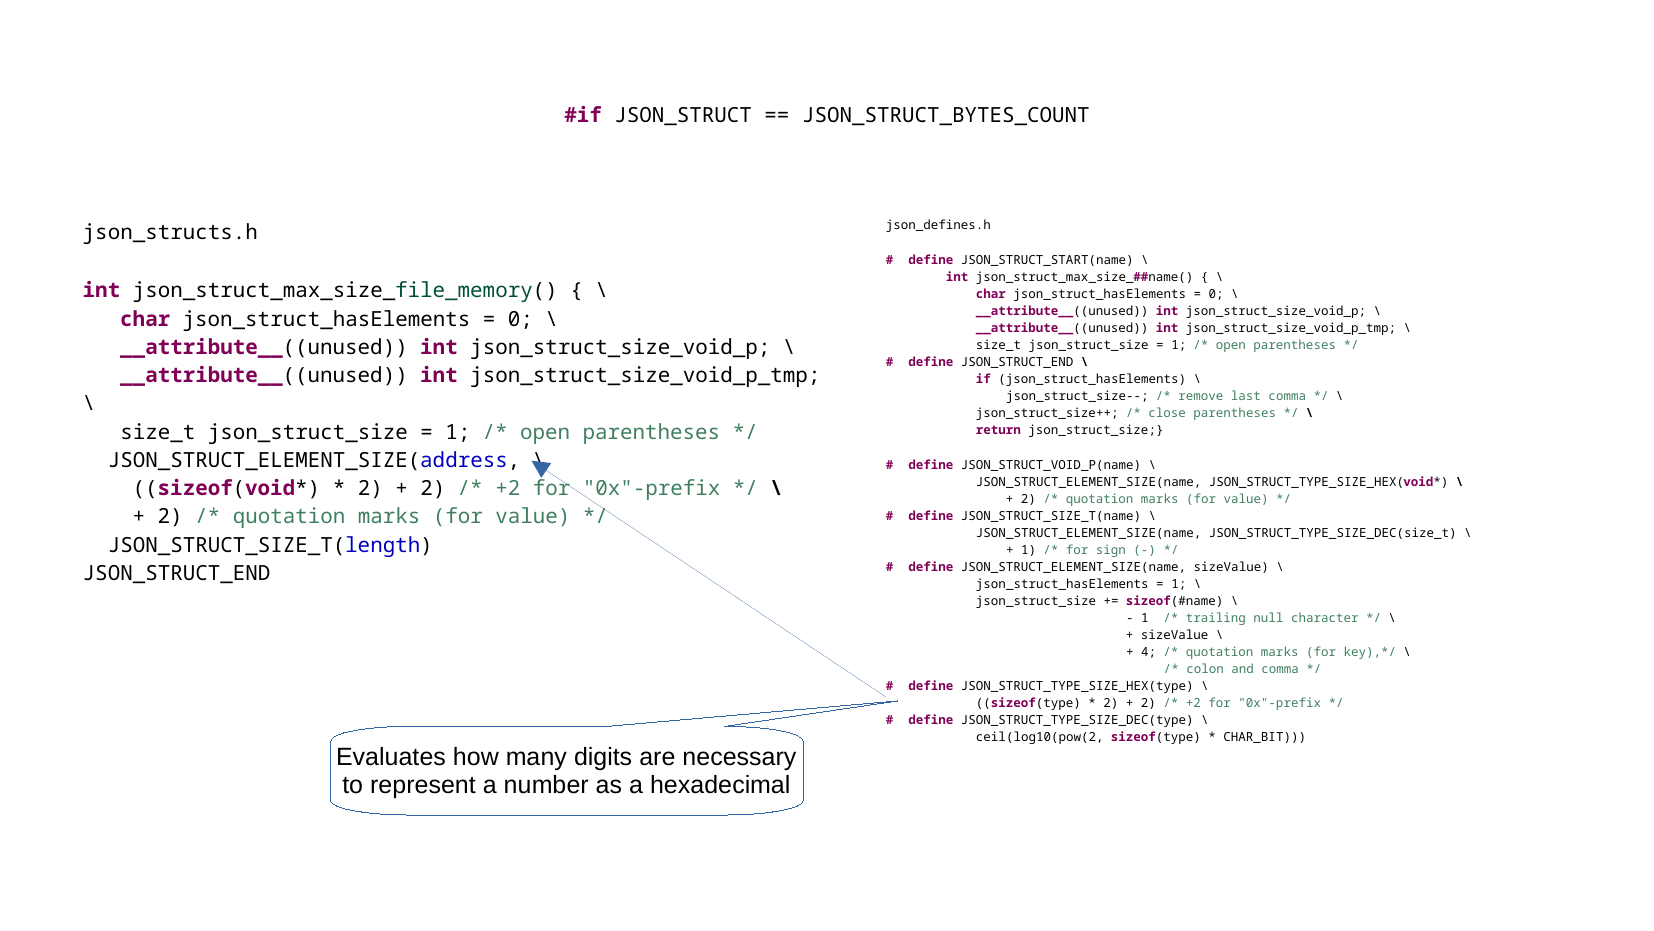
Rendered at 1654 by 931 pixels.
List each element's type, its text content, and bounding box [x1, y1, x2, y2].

list json_structs.h int json_struct_max_size_file_memory() { \ char json_struct_hasElements = 0; \ __attribute__((unused)) int json_struct_size_void_p; \ __attribute__((unused)) int json_struct_size_void_p_tmp; \ size_t json_struct_size = 1; /* open parentheses */ JSON_STRUCT_ELEMENT_SIZE(address, \ ((sizeof(void*) * 2) + 2) /* +2 for "0x"-prefix */ \ + 2) /* quotation marks (for value) */ JSON_STRUCT_SIZE_T(length) JSON_STRUCT_END [82, 217, 827, 758]
title #if JSON_STRUCT == JSON_STRUCT_BYTES_COUNT [82, 37, 1571, 193]
list json_defines.h # define JSON_STRUCT_START(name) \ int json_struct_max_size_##name() { \ char json_struct_hasElements = 0; \ __attribute__((unused)) int json_struct_size_void_p; \ __attribute__((unused)) int json_struct_size_void_p_tmp; \ size_t json_struct_size = 1; /* open parentheses */ # define JSON_STRUCT_END \ if (json_struct_hasElements) \ json_struct_size--; /* remove last comma */ \ json_struct_size++; /* close parentheses */ \ return json_struct_size;} # define JSON_STRUCT_VOID_P(name) \ JSON_STRUCT_ELEMENT_SIZE(name, JSON_STRUCT_TYPE_SIZE_HEX(void*) \ + 2) /* quotation marks (for value) */ # define JSON_STRUCT_SIZE_T(name) \ JSON_STRUCT_ELEMENT_SIZE(name, JSON_STRUCT_TYPE_SIZE_DEC(size_t) \ + 1) /* for sign (-) */ # define JSON_STRUCT_ELEMENT_SIZE(name, sizeValue) \ json_struct_hasElements = 1; \ json_struct_size += sizeof(#name) \ - 1 /* trailing null character */ \ + sizeValue \ + 4; /* quotation marks (for key),*/ \ /* colon and comma */ # define JSON_STRUCT_TYPE_SIZE_HEX(type) \ ((sizeof(type) * 2) + 2) /* +2 for "0x"-prefix */ # define JSON_STRUCT_TYPE_SIZE_DEC(type) \ ceil(log10(pow(2, sizeof(type) * CHAR_BIT))) [885, 216, 1571, 756]
text_box Evaluates how many digits are necessary to represent a number as a hexadecimal [330, 700, 898, 816]
